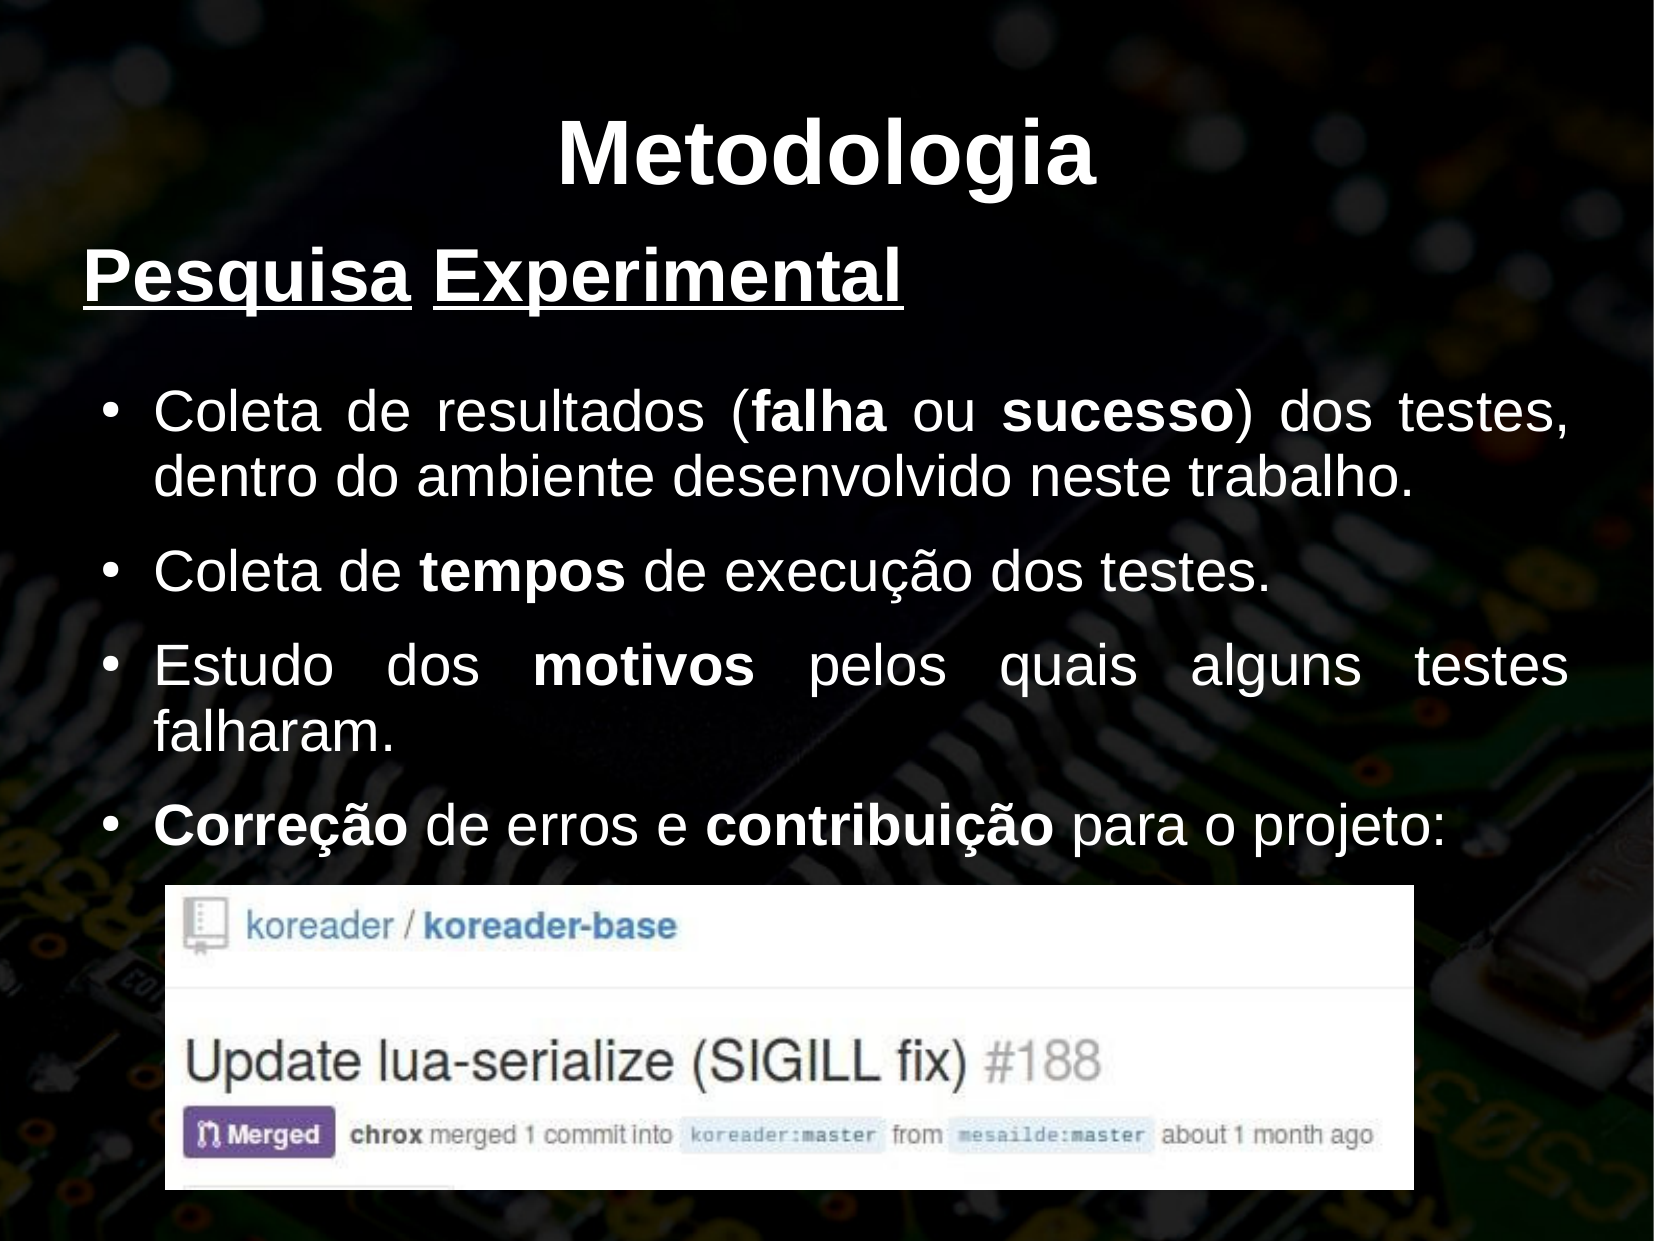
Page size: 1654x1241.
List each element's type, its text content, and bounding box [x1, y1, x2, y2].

list Coleta de resultados (falha ou sucesso) dos testes, dentro do ambiente desenvolvido neste trabalho. Coleta de tempos de execução dos testes. Estudo dos motivos pelos quais alguns testes falharam. Correção de erros e contribuição para o projeto: [82, 379, 1571, 910]
picture [0, 0, 1654, 1241]
title Metodologia [82, 49, 1571, 225]
title Pesquisa Experimental [82, 225, 1571, 327]
